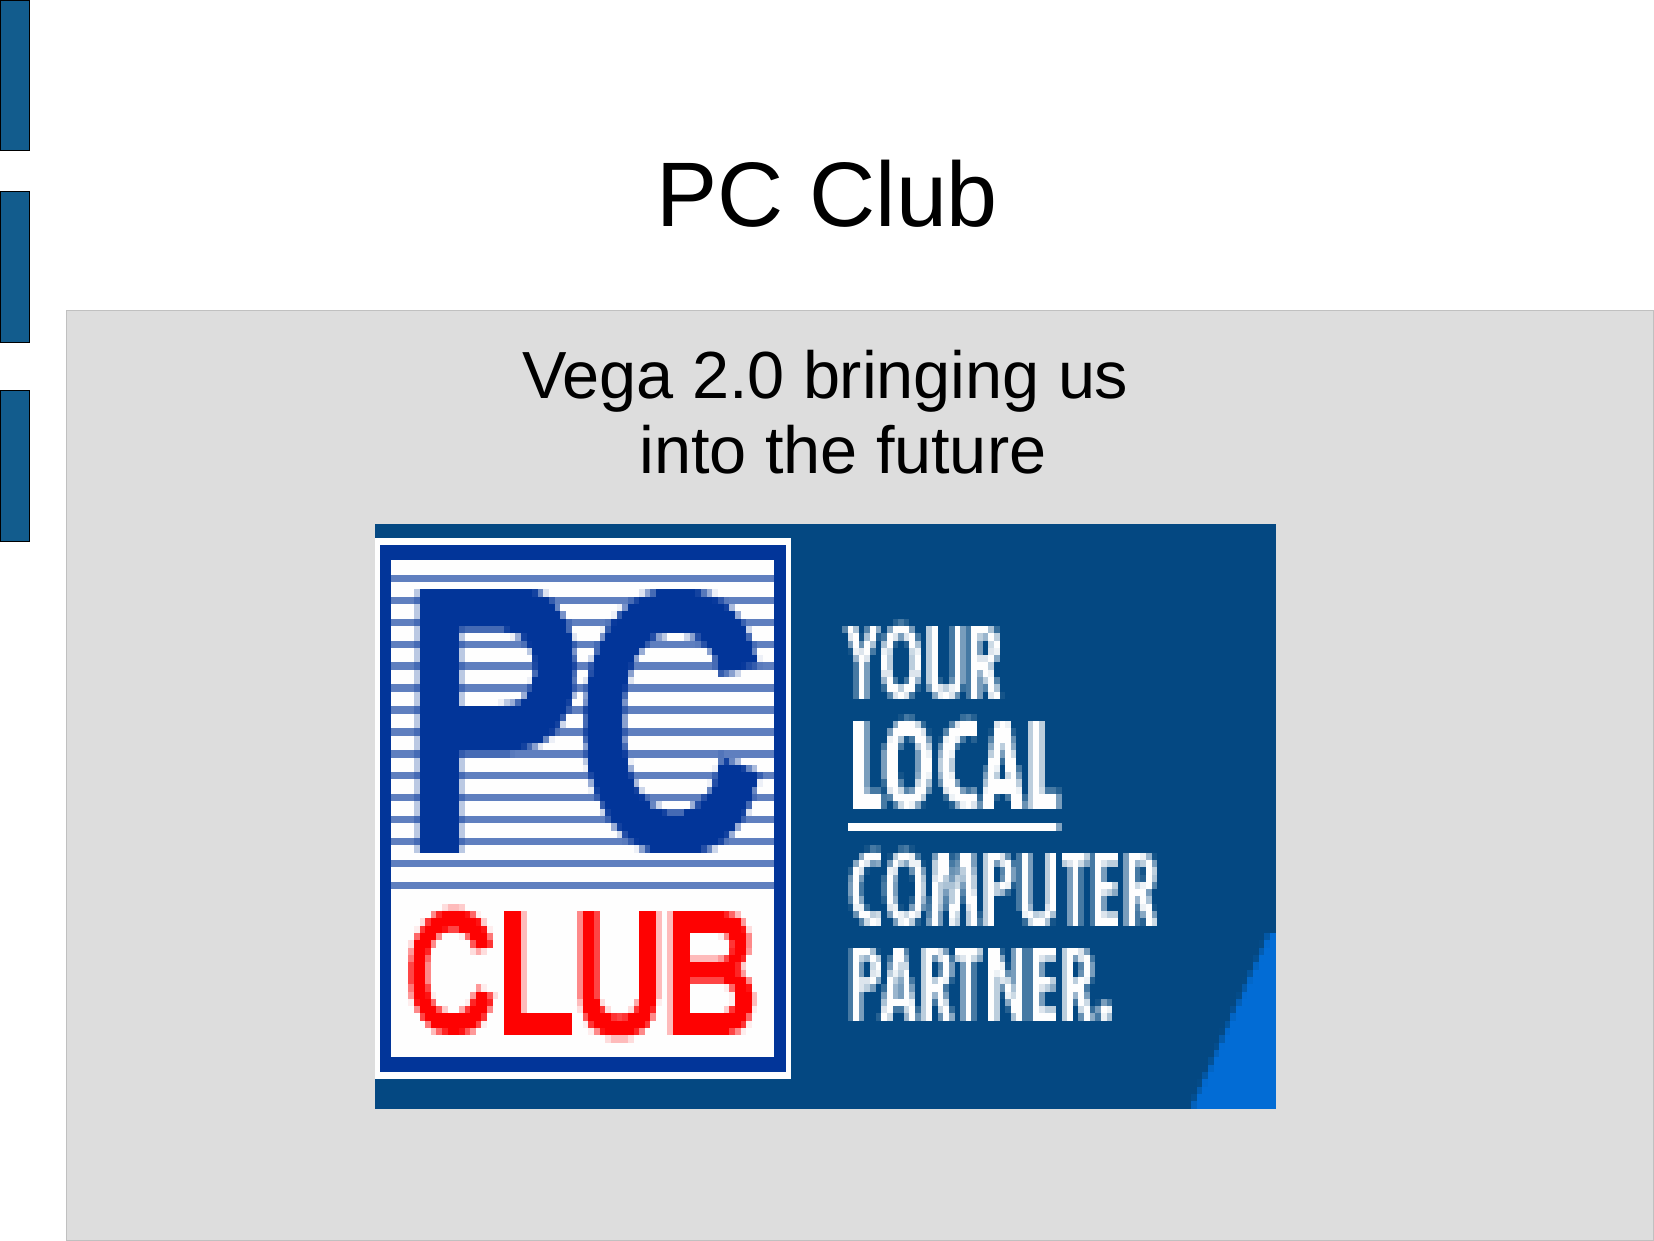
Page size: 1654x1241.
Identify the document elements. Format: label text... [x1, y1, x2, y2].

subtitle Vega 2.0 bringing us into the future [450, 300, 1166, 524]
picture [375, 524, 1276, 1109]
title PC Club [121, 91, 1534, 299]
